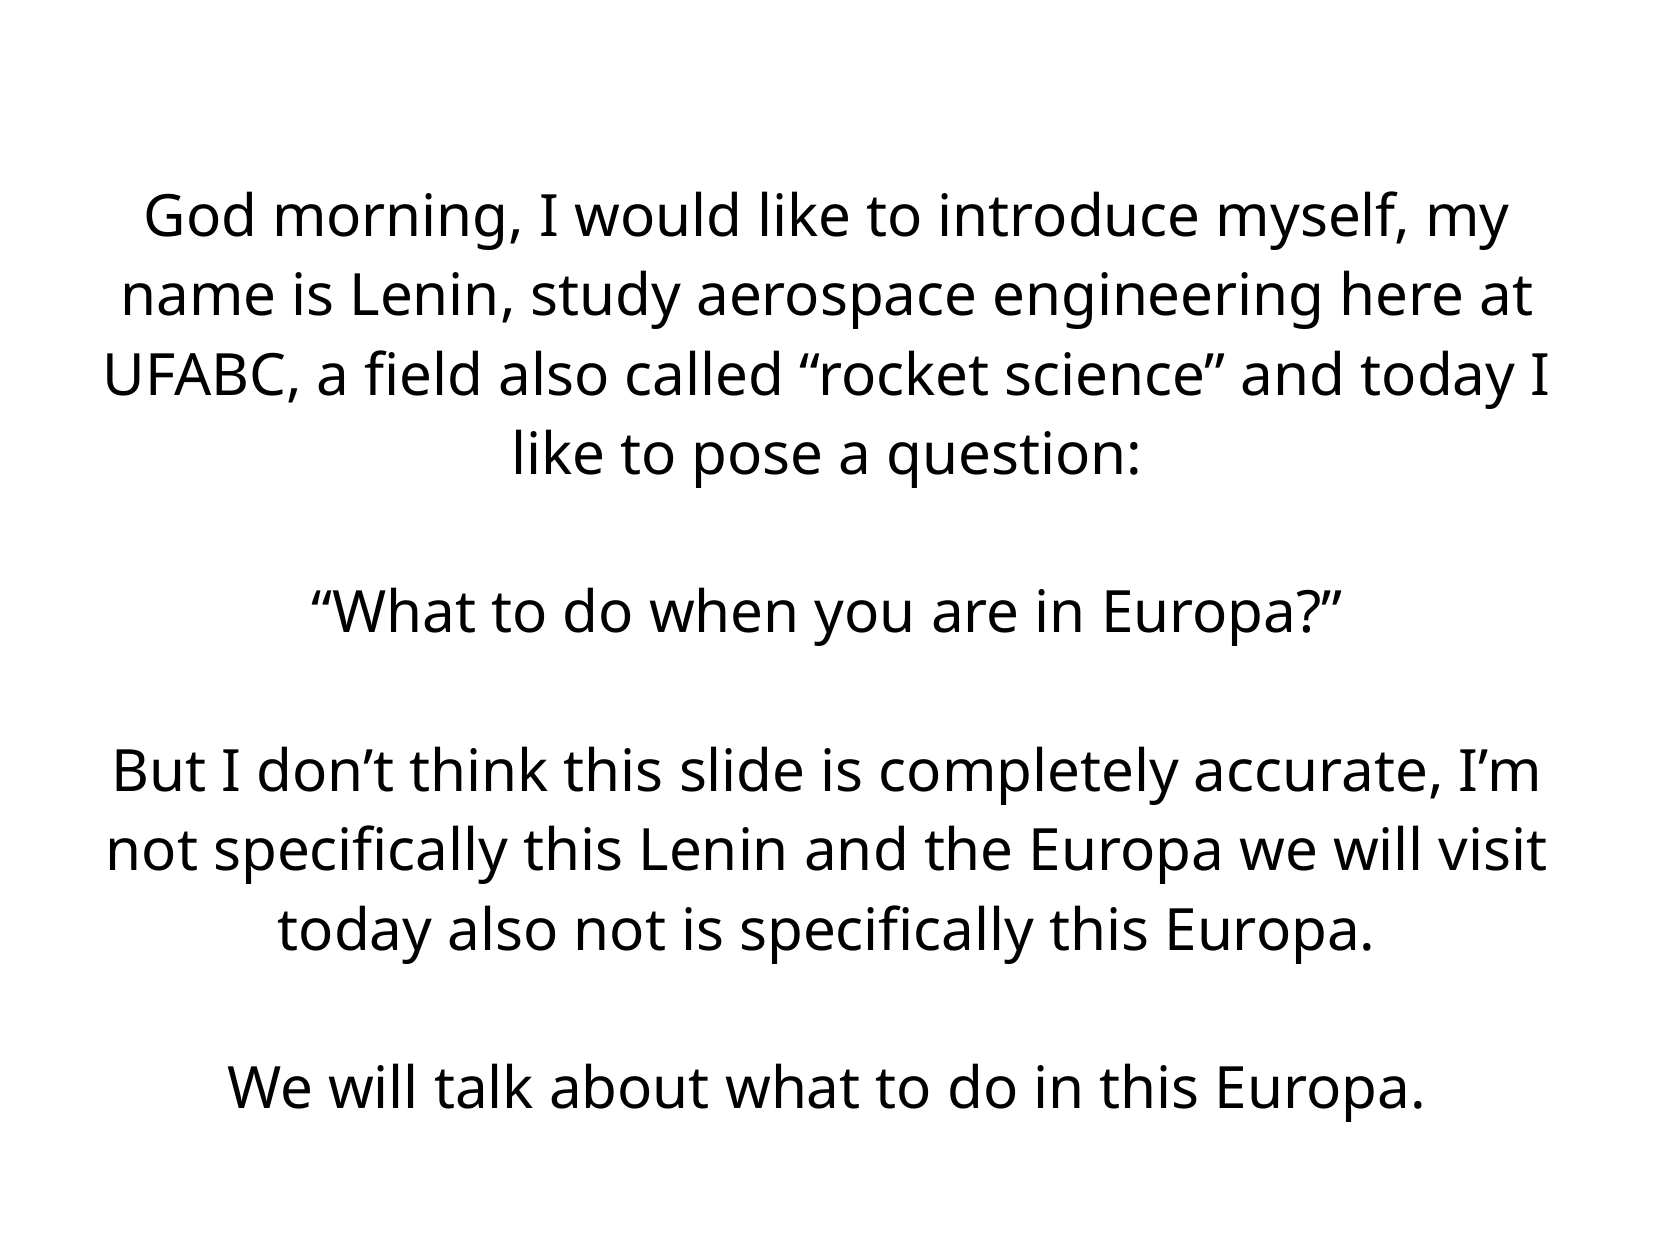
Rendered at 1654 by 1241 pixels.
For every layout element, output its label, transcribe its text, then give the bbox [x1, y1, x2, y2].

subtitle God morning, I would like to introduce myself, my name is Lenin, study aerospace engineering here at UFABC, a field also called “rocket science” and today I like to pose a question: “What to do when you are in Europa?” But I don’t think this slide is completely accurate, I’m not specifically this Lenin and the Europa we will visit today also not is specifically this Europa. We will talk about what to do in this Europa. [82, 243, 1571, 1057]
